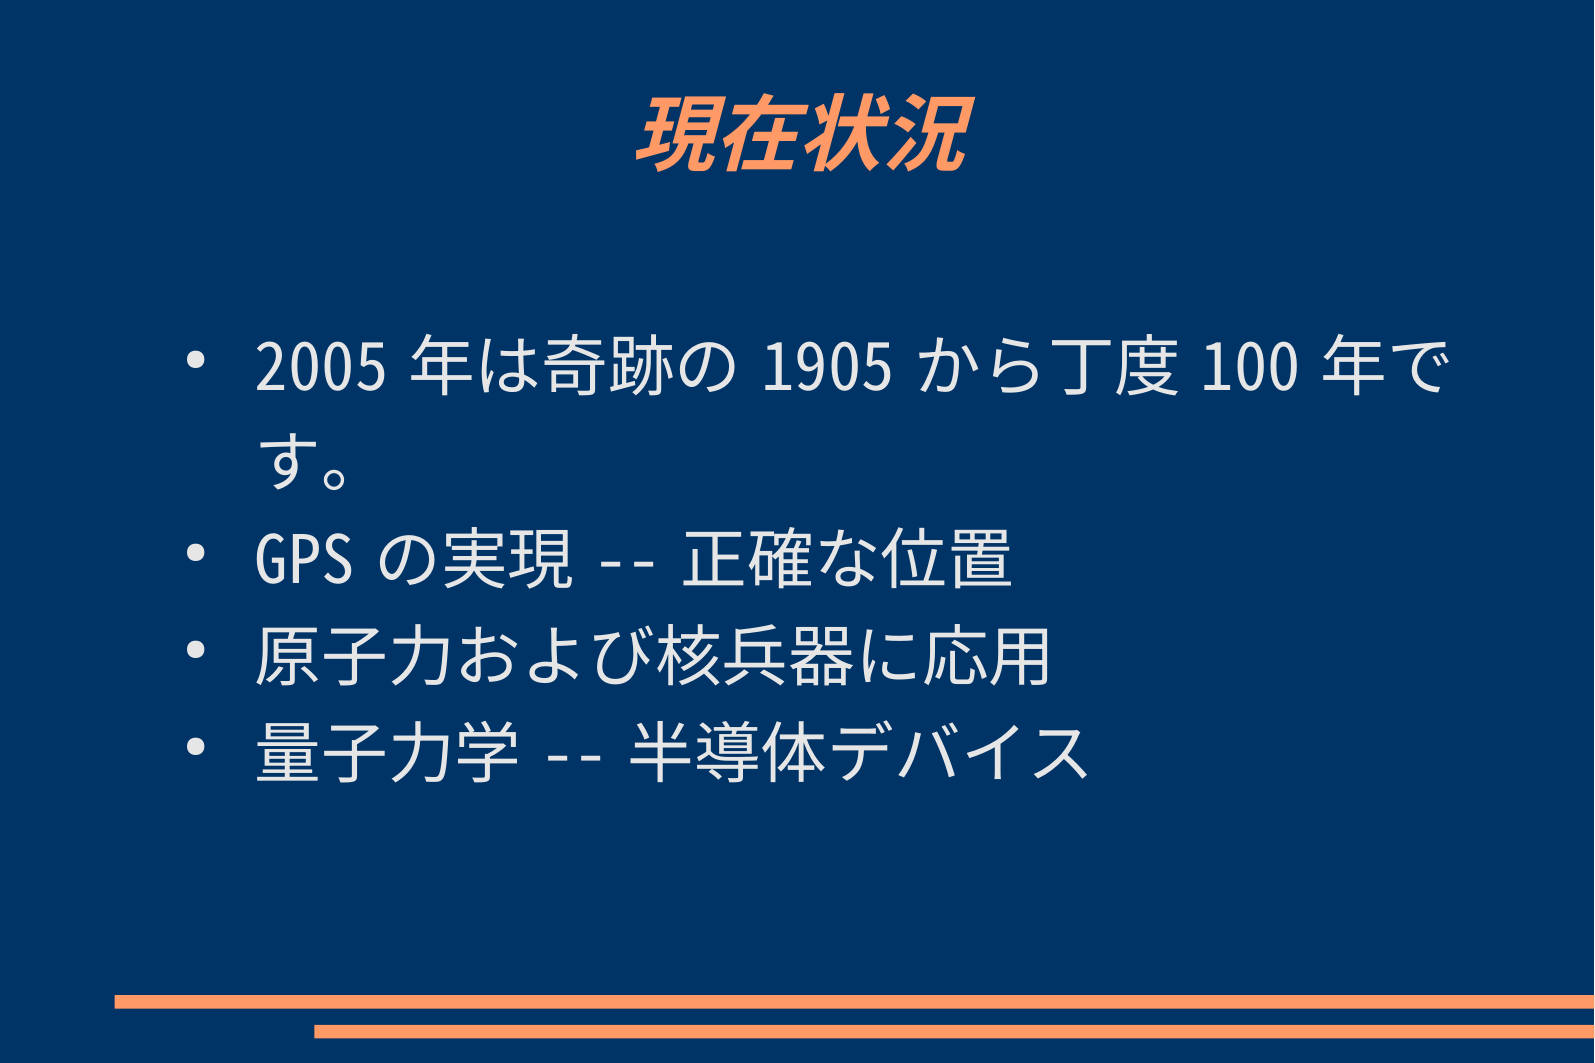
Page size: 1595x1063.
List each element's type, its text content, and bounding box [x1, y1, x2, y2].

title 現在状況 [117, 39, 1479, 218]
list 2005年は奇跡の1905から丁度100年です。 GPSの実現--正確な位置 原子力および核兵器に応用 量子力学--半導体デバイス [172, 312, 1514, 983]
